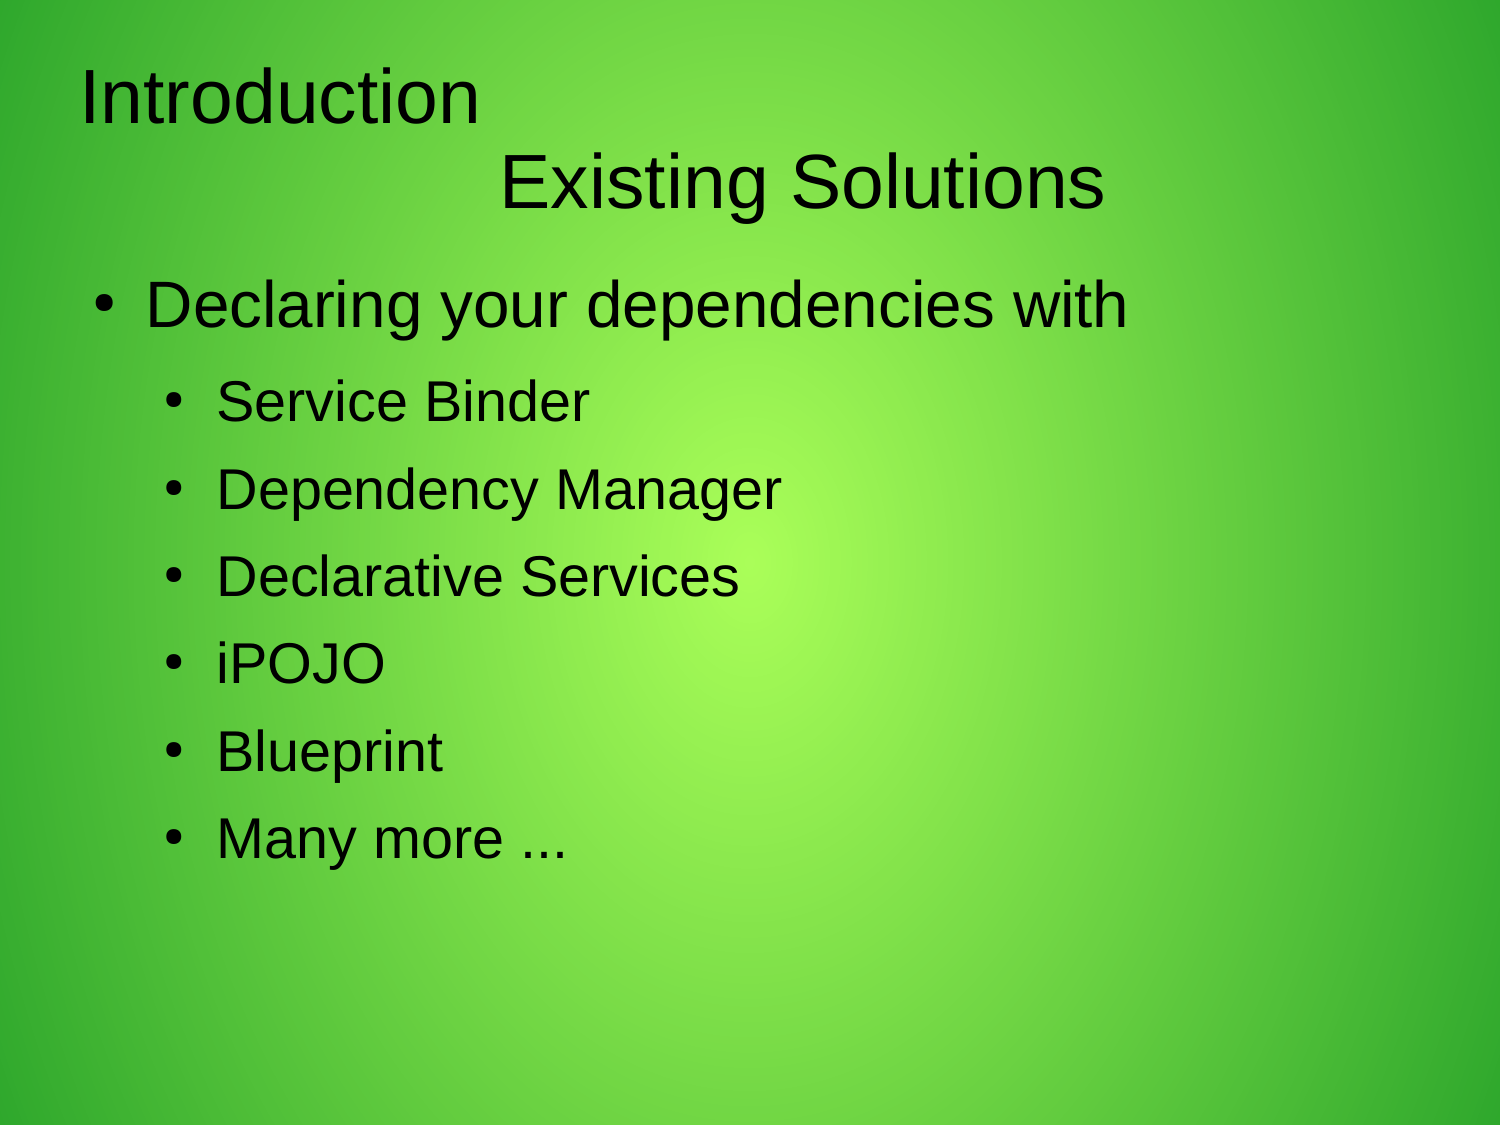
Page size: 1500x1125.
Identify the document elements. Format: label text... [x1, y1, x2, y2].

title Introduction Existing Solutions [75, 53, 1362, 226]
list Declaring your dependencies with Service Binder Dependency Manager Declarative Services iPOJO Blueprint Many more ... [75, 267, 1426, 921]
